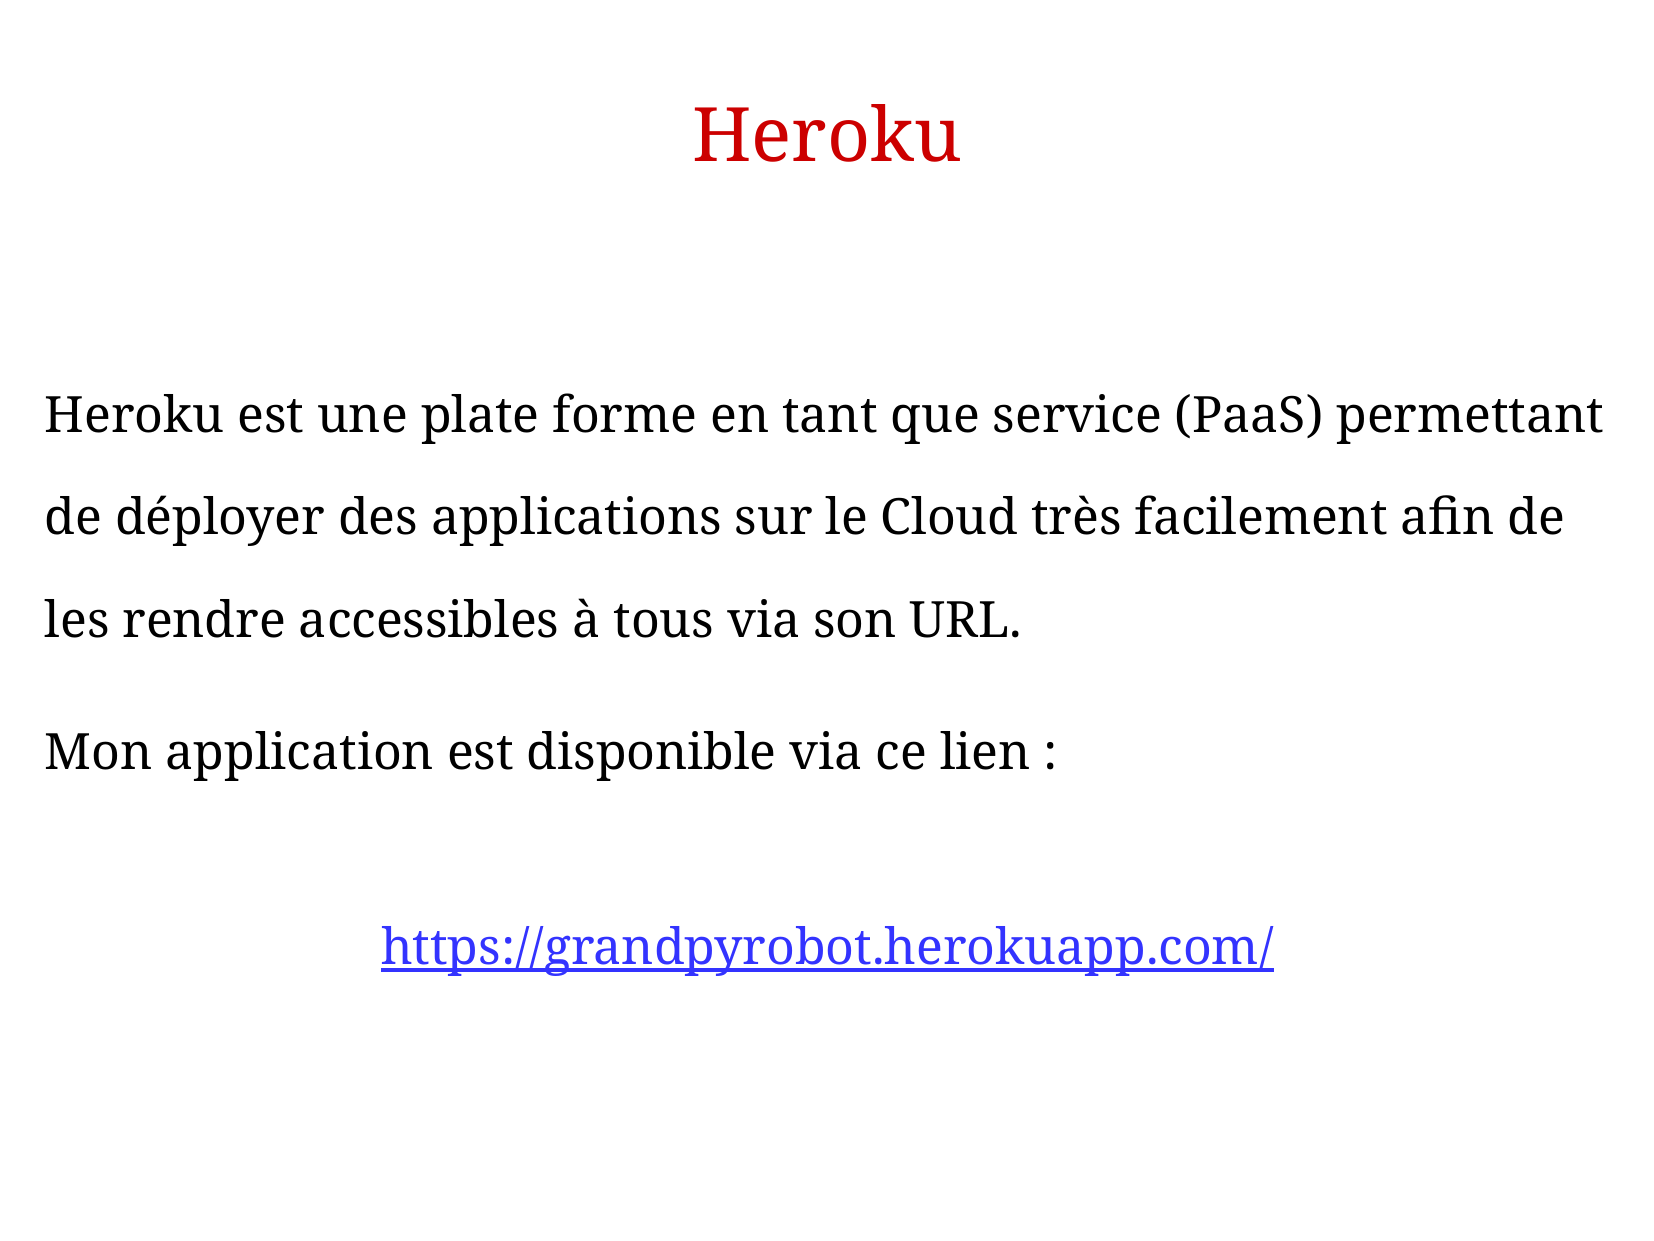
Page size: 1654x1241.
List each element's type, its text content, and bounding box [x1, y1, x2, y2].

list Heroku Heroku est une plate forme en tant que service (PaaS) permettant de déployer des applications sur le Cloud très facilement afin de les rendre accessibles à tous via son URL. Mon application est disponible via ce lien : https://grandpyrobot.herokuapp.com/ [44, 81, 1610, 1124]
